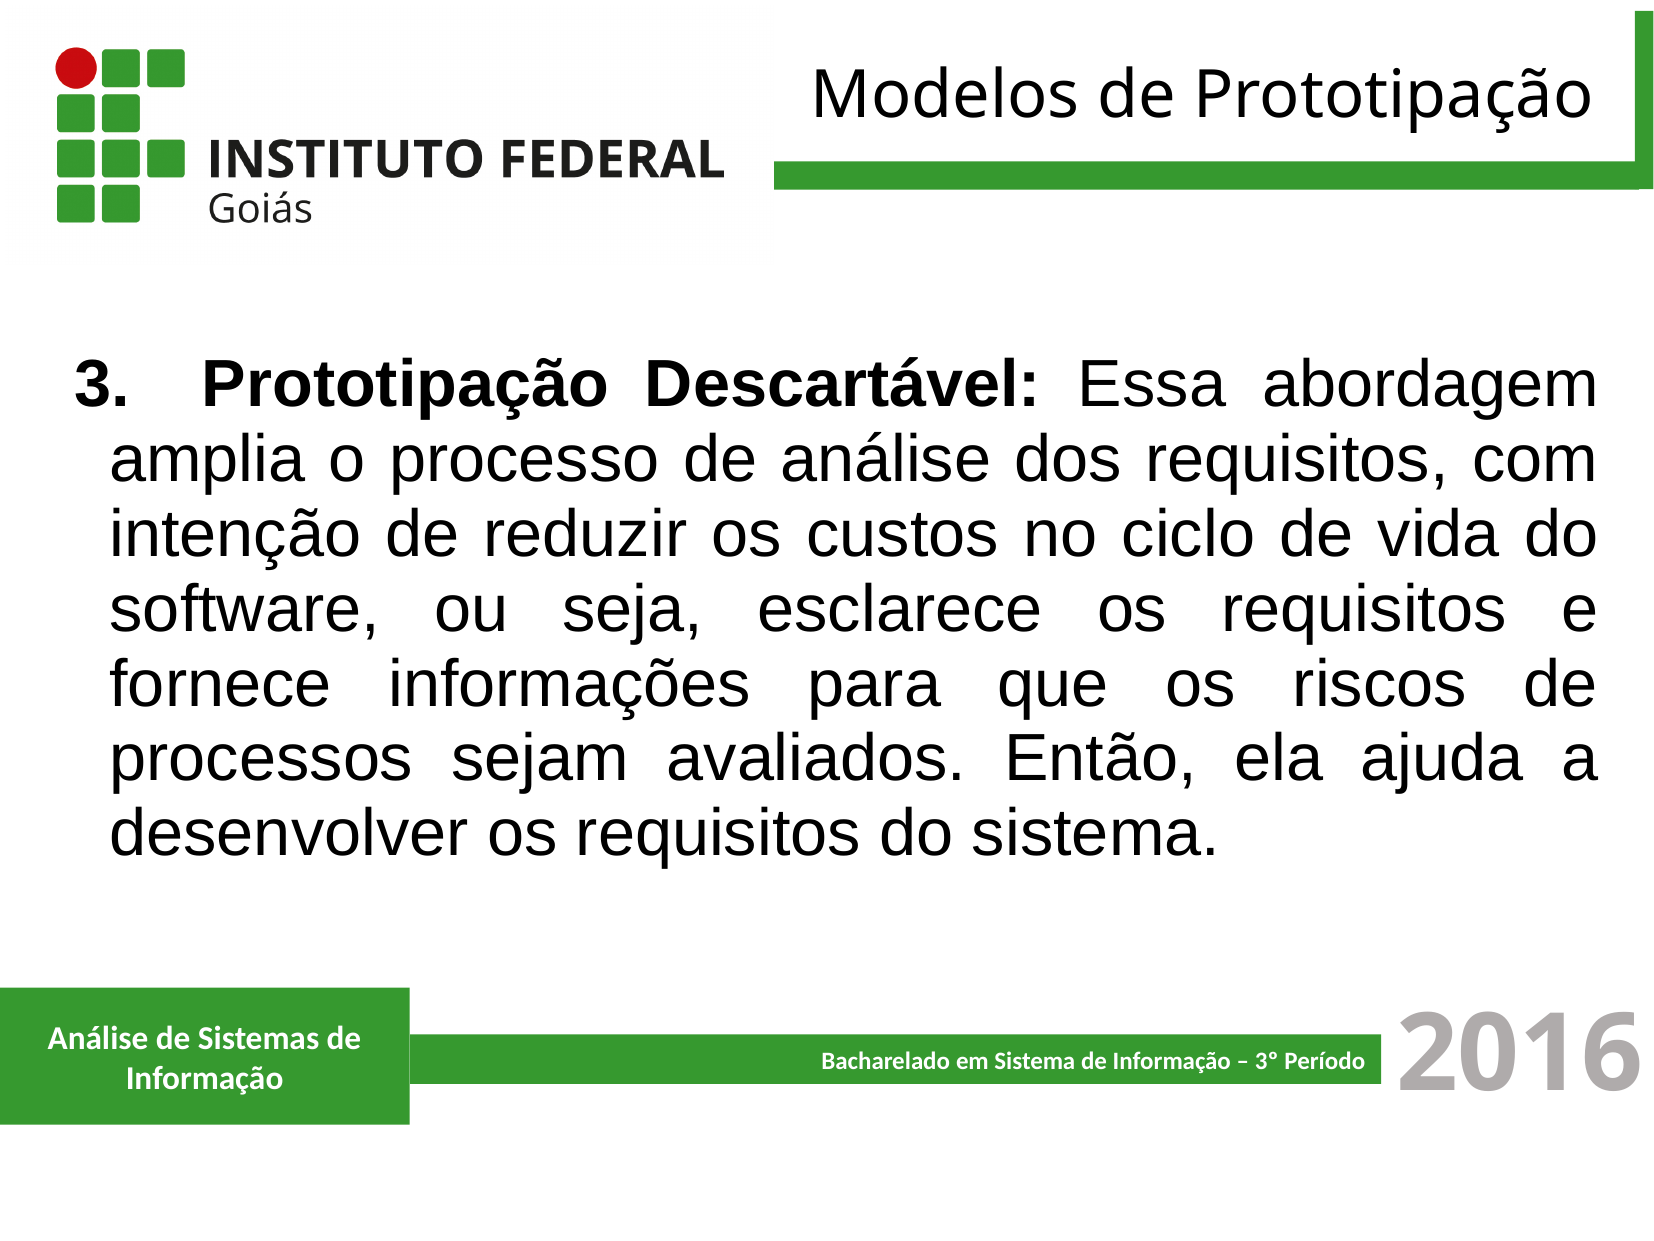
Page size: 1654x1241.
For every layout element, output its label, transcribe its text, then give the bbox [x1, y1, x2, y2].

text_box Bacharelado em Sistema de Informação – 3º Período [410, 1034, 1382, 1084]
text_box Prototipação Descartável: Essa abordagem amplia o processo de análise dos requisitos, com intenção de reduzir os custos no ciclo de vida do software, ou seja, esclarece os requisitos e fornece informações para que os riscos de processos sejam avaliados. Então, ela ajuda a desenvolver os requisitos do sistema. [59, 264, 1615, 953]
text_box 2016 [1381, 975, 1648, 1125]
text_box Modelos de Prototipação [860, 42, 1610, 138]
text_box Análise de Sistemas de Informação [0, 987, 410, 1125]
picture [5, 5, 774, 265]
text_box [774, 10, 1654, 190]
